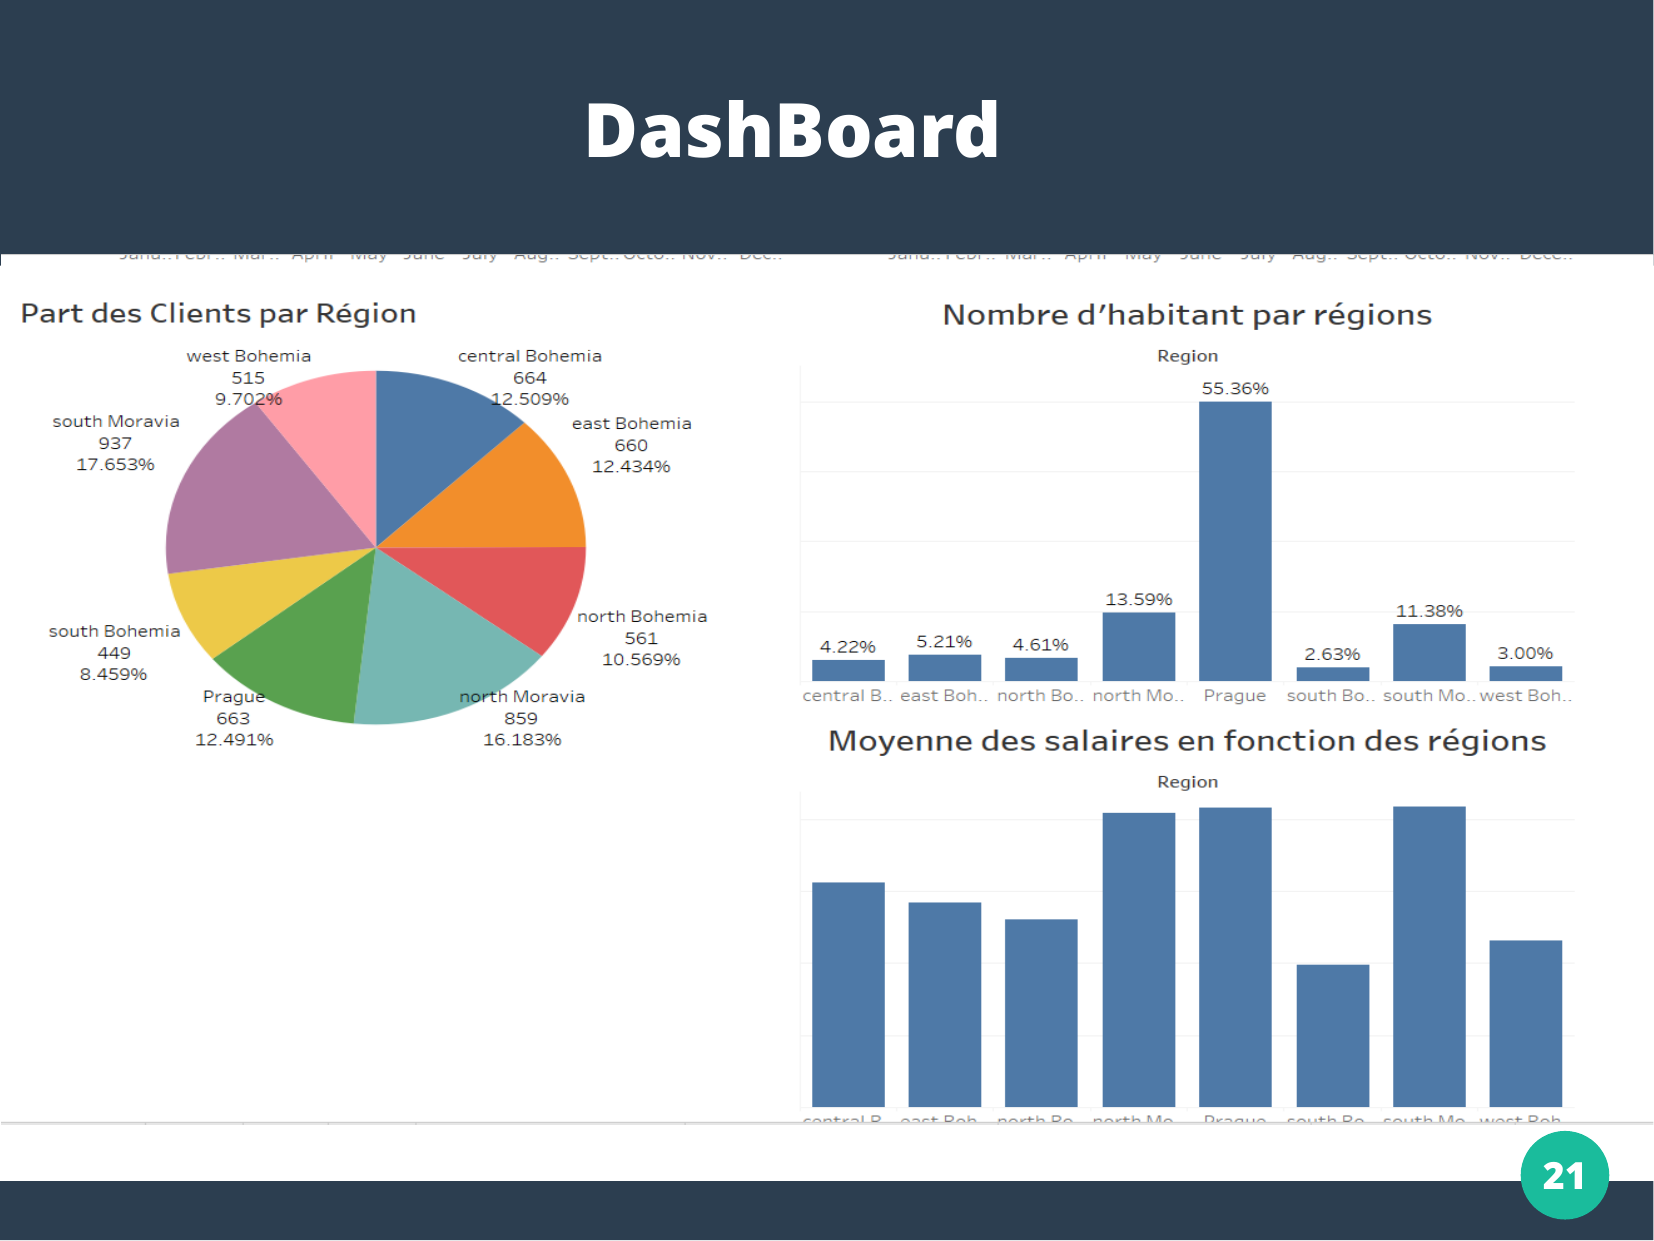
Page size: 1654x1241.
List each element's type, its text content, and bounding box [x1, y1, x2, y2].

picture [1, 254, 1654, 1126]
title DashBoard [59, 49, 1595, 207]
